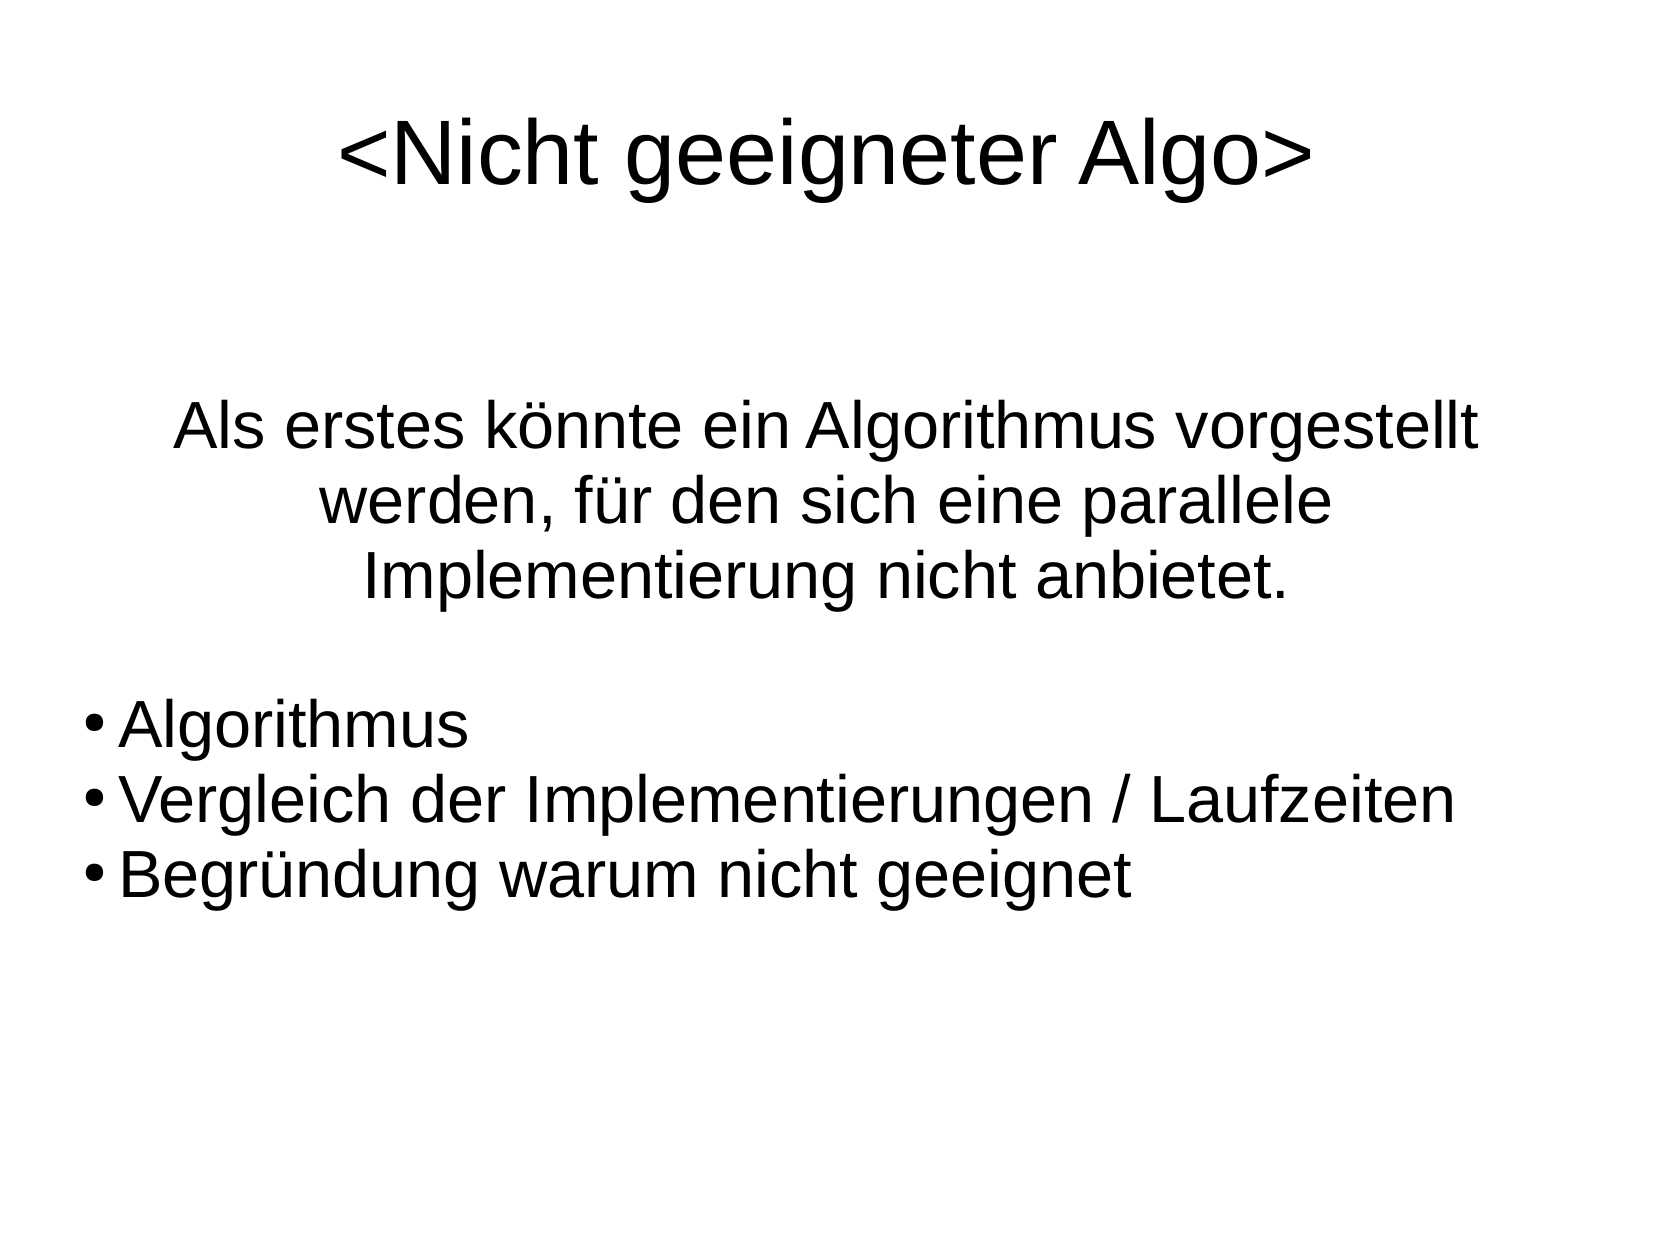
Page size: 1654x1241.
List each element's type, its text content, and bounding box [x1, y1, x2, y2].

title <Nicht geeigneter Algo> [82, 49, 1571, 257]
subtitle Als erstes könnte ein Algorithmus vorgestellt werden, für den sich eine parallele Implementierung nicht anbietet. Algorithmus Vergleich der Implementierungen / Laufzeiten Begründung warum nicht geeignet [82, 290, 1571, 1010]
